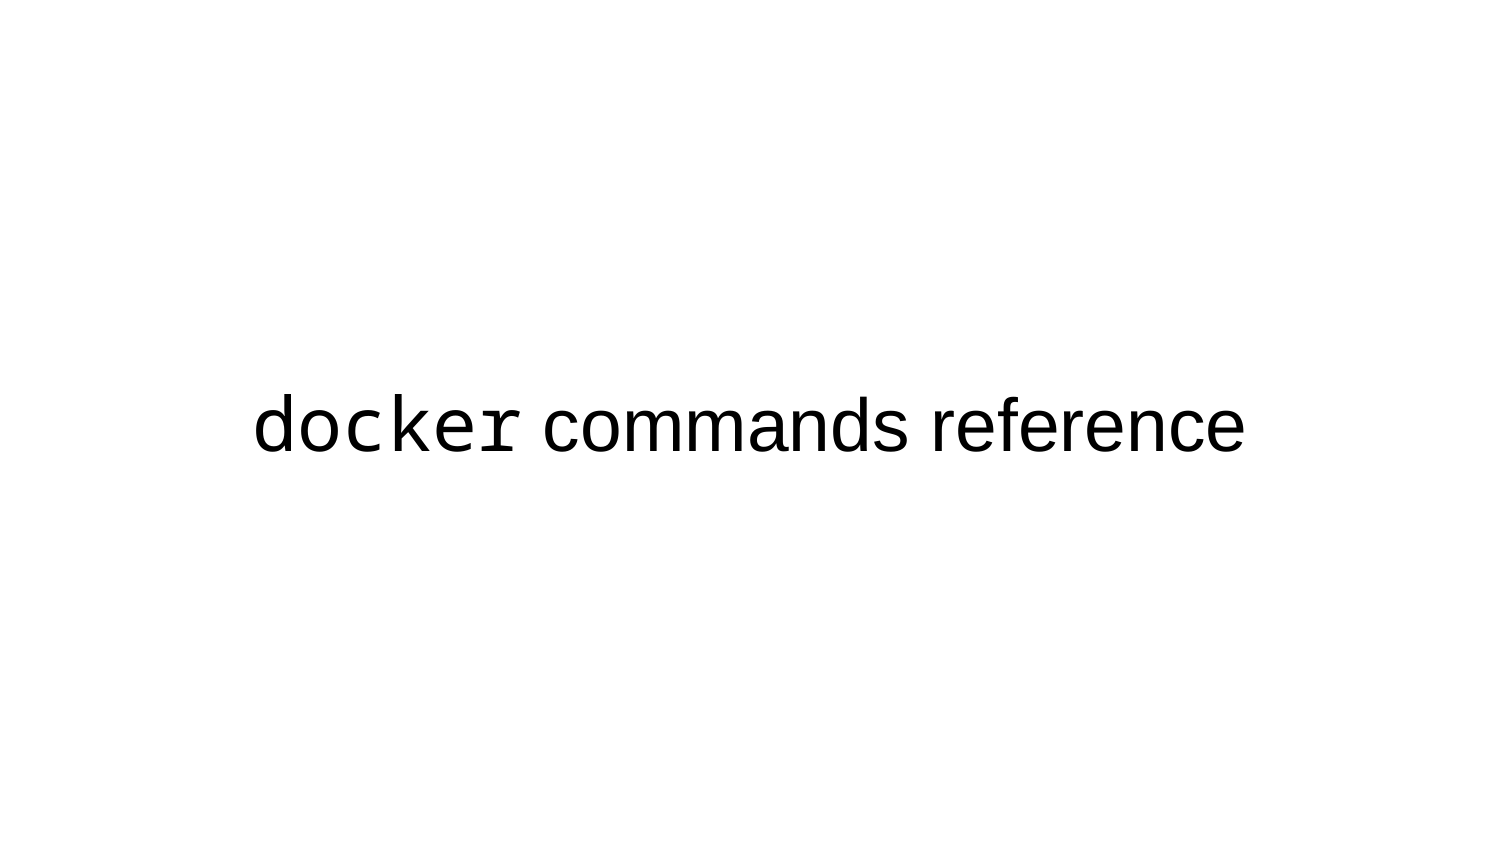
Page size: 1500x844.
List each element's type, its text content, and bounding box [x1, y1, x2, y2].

title docker commands reference [51, 352, 1449, 491]
